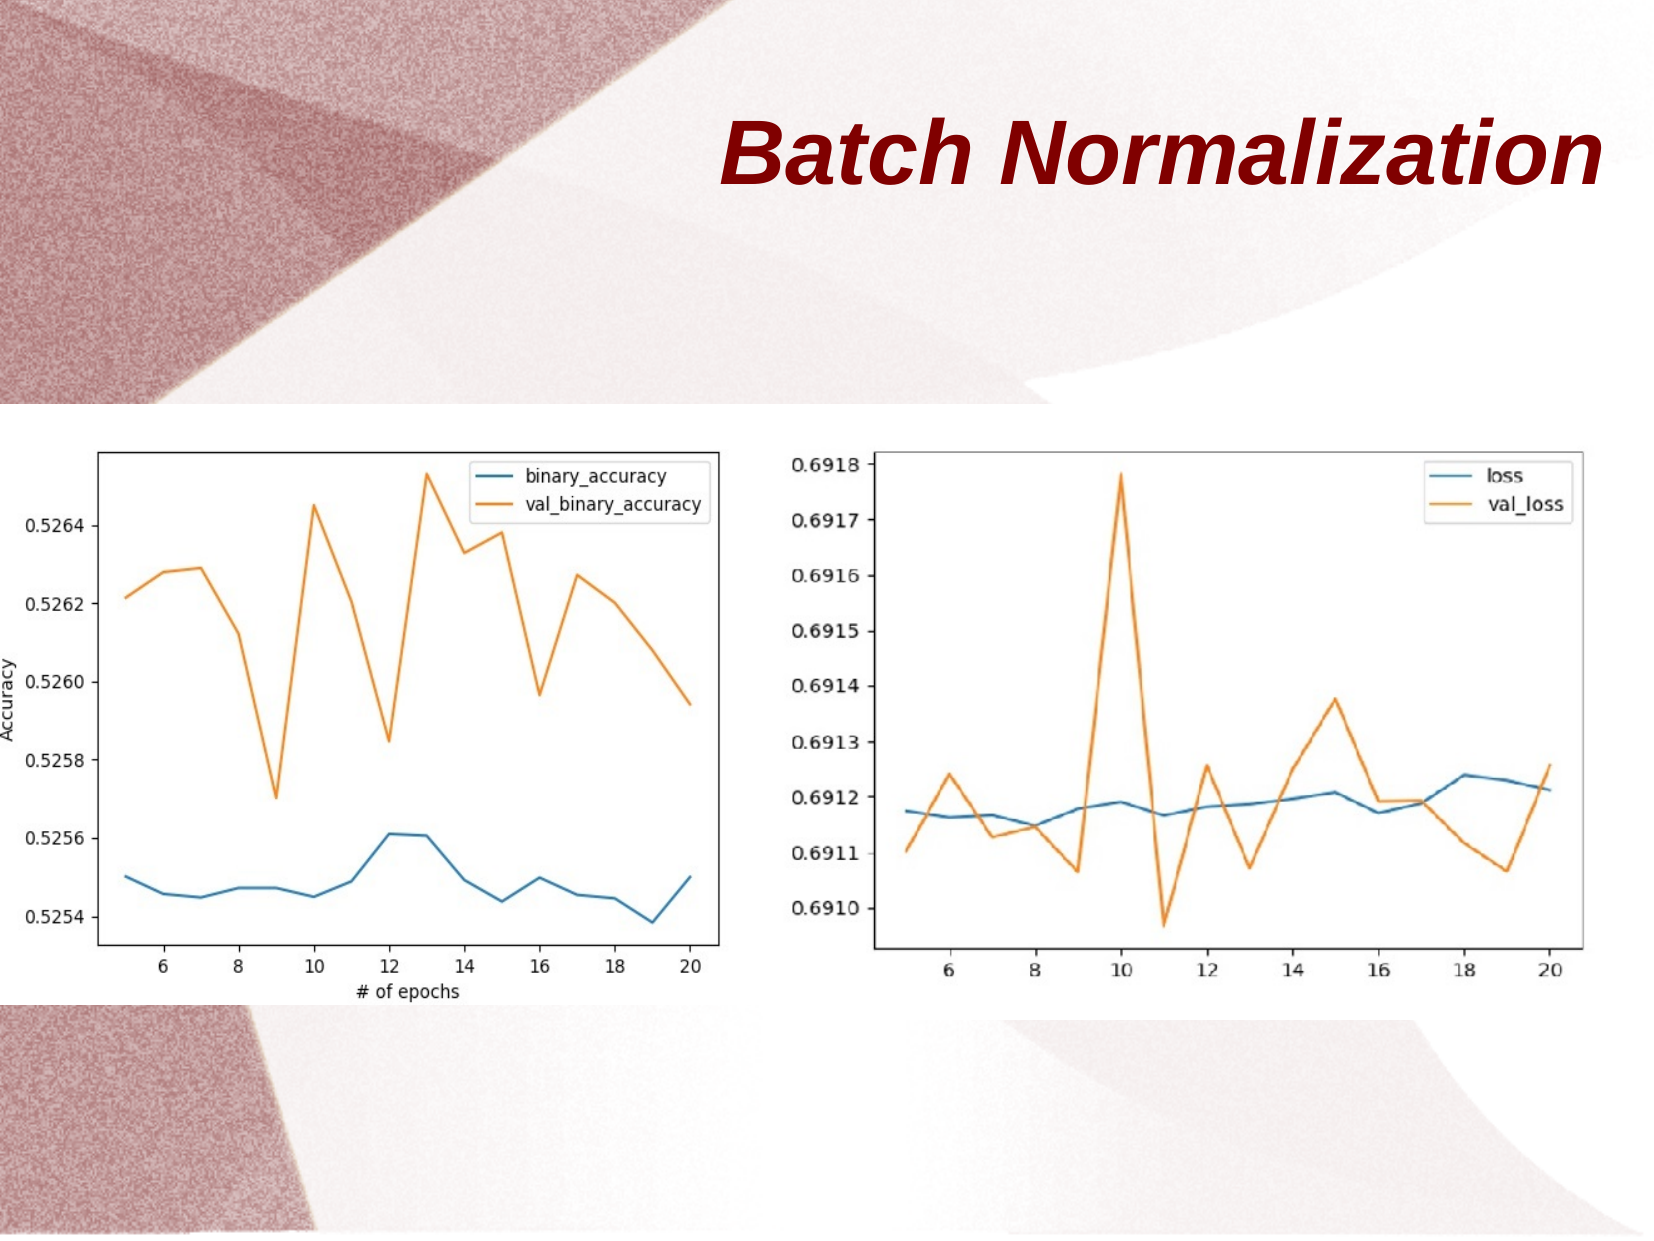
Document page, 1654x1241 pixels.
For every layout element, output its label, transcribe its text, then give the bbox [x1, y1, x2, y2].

picture [0, 0, 1654, 1241]
title Batch Normalization [596, 49, 1607, 257]
